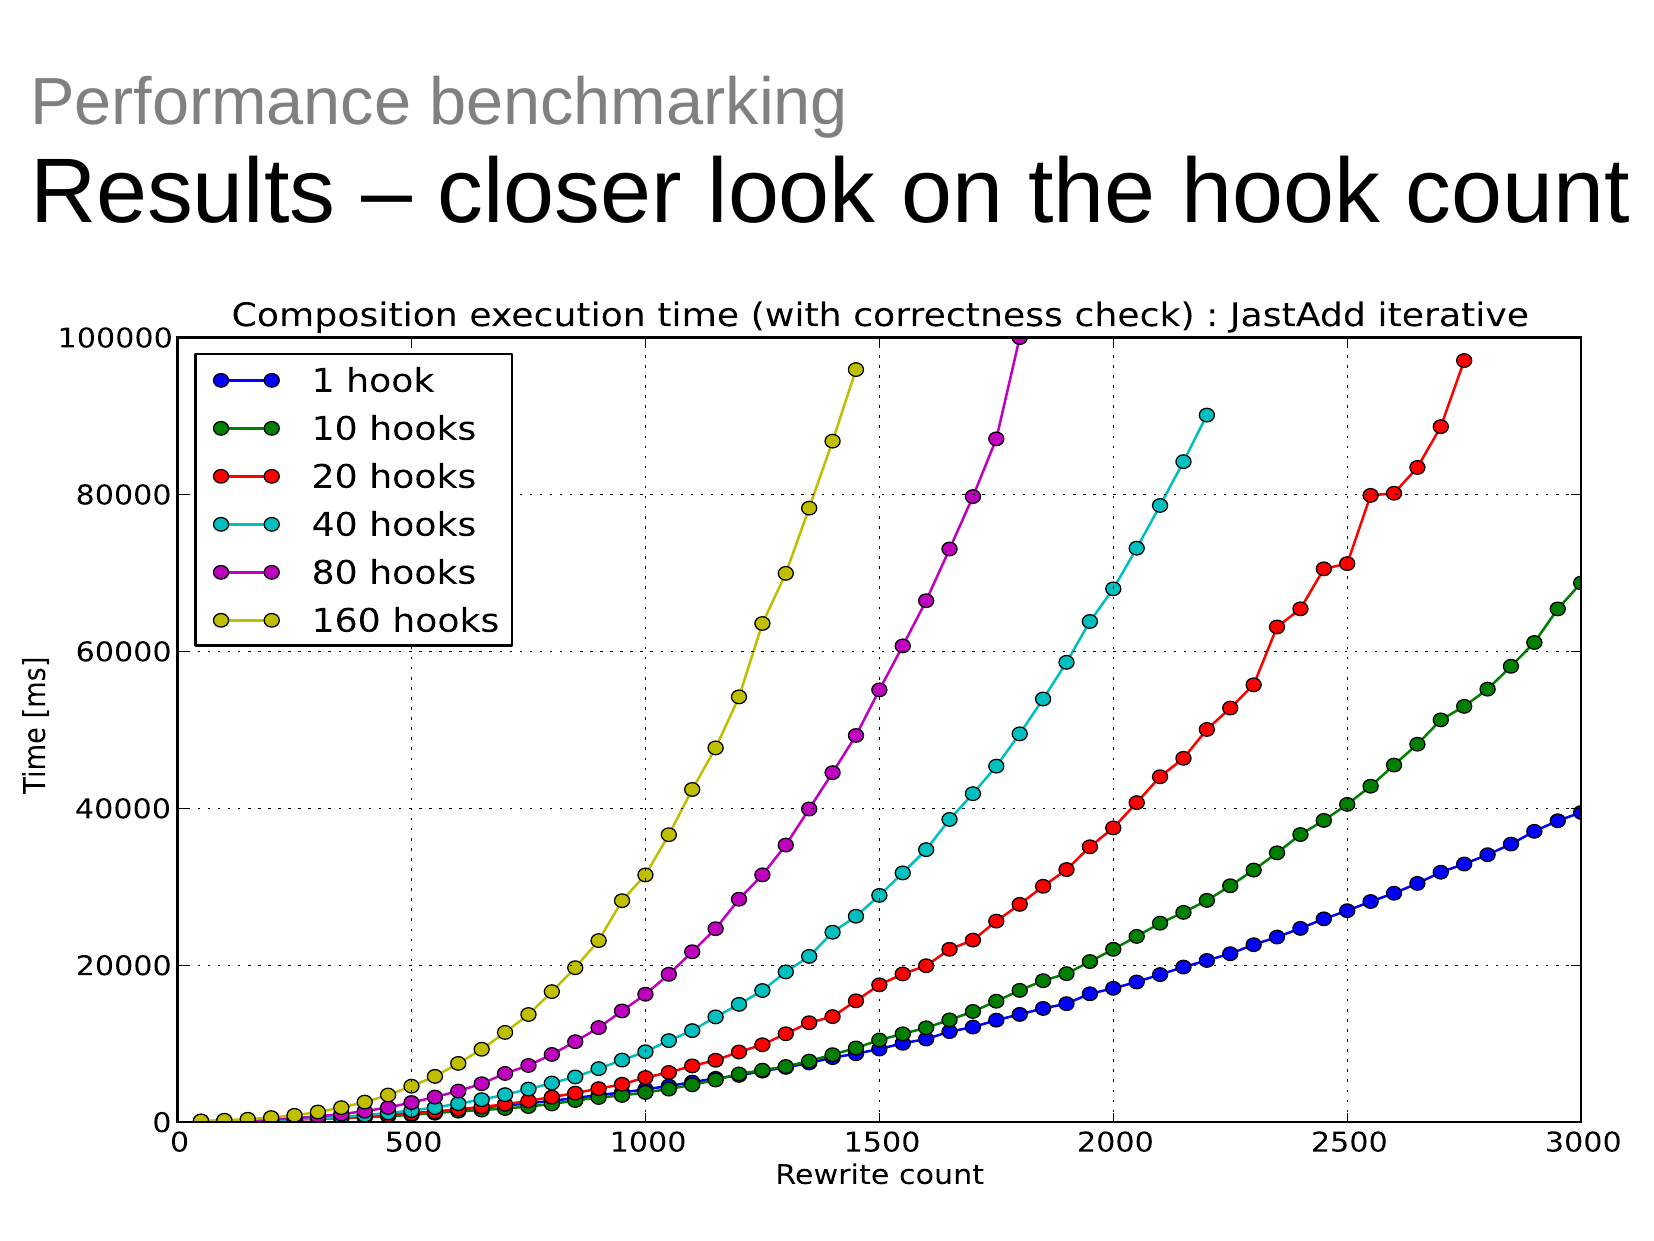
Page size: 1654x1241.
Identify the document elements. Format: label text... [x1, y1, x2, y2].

picture [0, 285, 1636, 1201]
title Performance benchmarking Results – closer look on the hook count [30, 49, 1636, 257]
